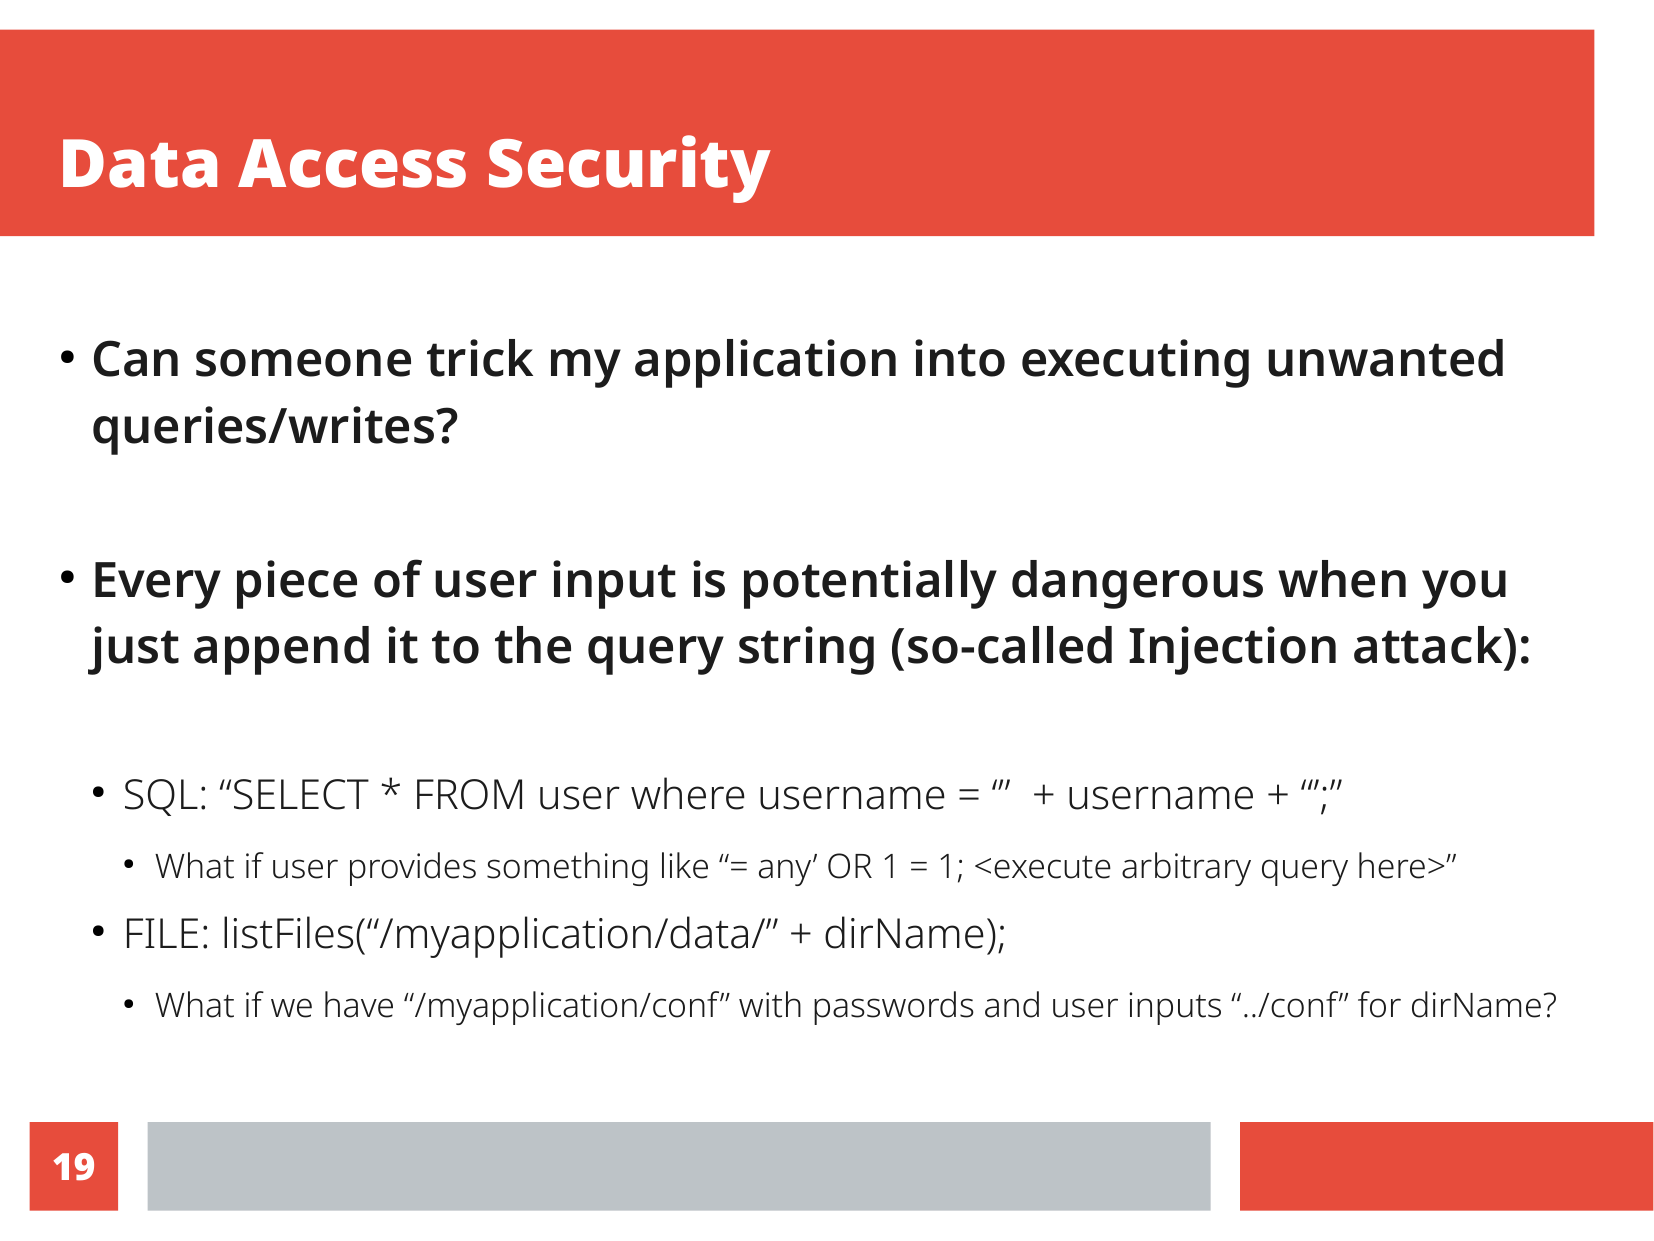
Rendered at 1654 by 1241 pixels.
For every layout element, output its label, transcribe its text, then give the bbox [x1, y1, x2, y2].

list Can someone trick my application into executing unwanted queries/writes? Every piece of user input is potentially dangerous when you just append it to the query string (so-called Injection attack): SQL: “SELECT * FROM user where username = ‘” + username + “’;” What if user provides something like “= any’ OR 1 = 1; <execute arbitrary query here>” FILE: listFiles(“/myapplication/data/” + dirName); What if we have “/myapplication/conf” with passwords and user inputs “../conf” for dirName? [59, 324, 1565, 1093]
title Data Access Security [59, 59, 1595, 207]
